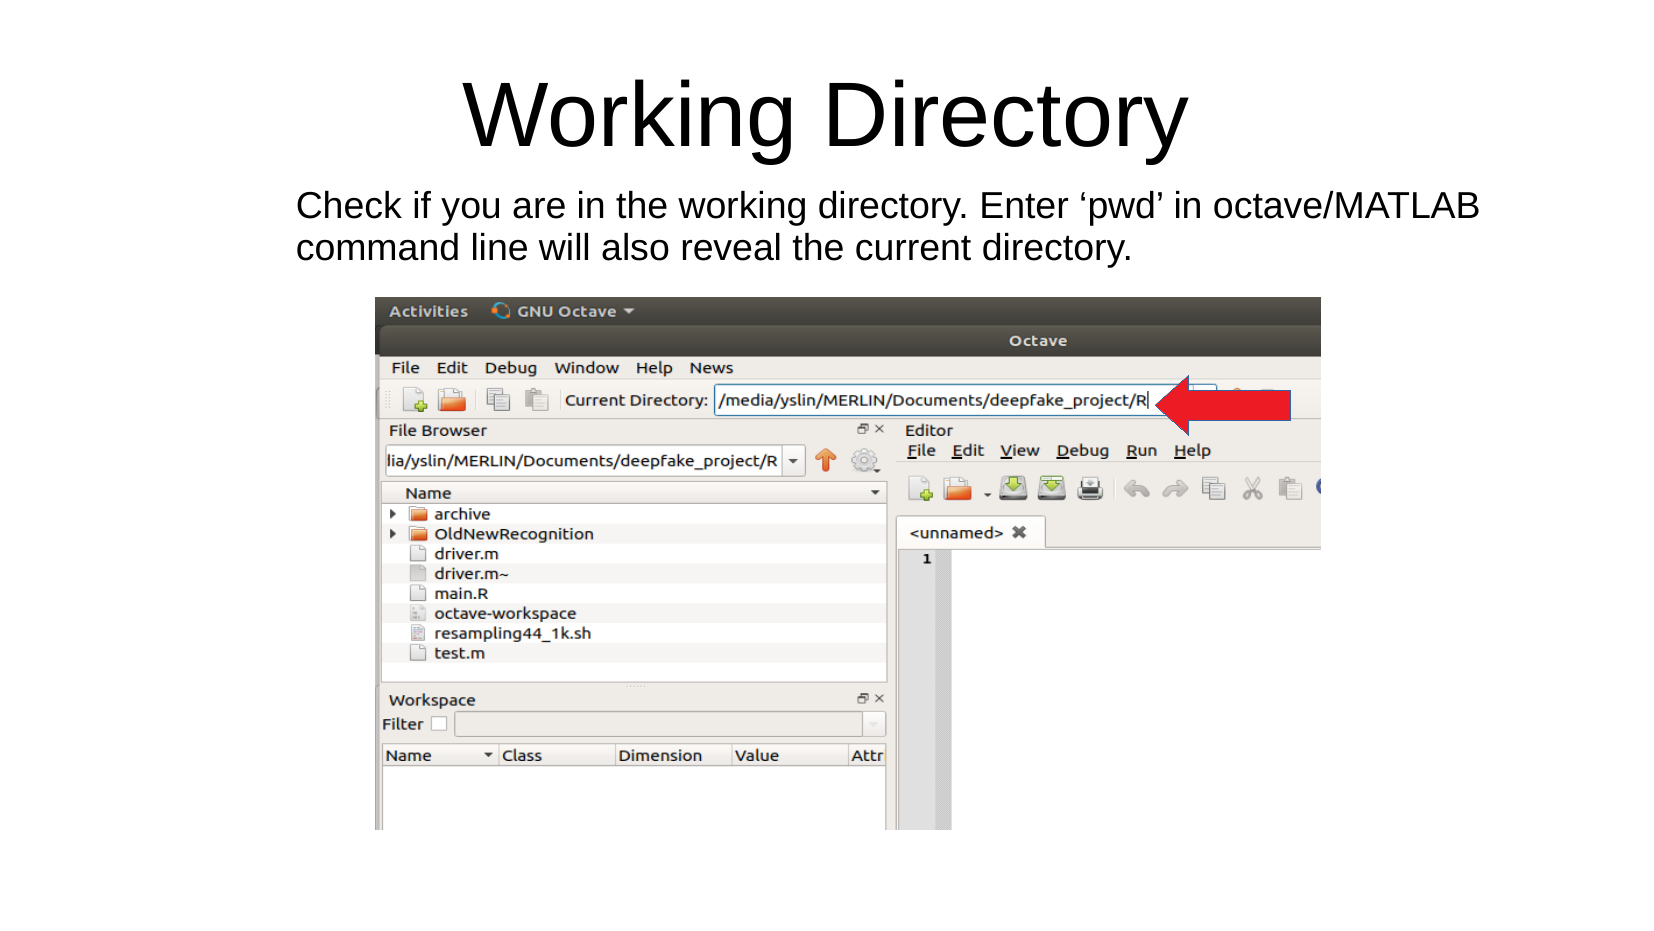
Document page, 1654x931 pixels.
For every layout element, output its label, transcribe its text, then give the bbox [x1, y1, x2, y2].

picture [375, 297, 1321, 830]
text_box [1155, 375, 1291, 436]
title Working Directory [82, 37, 1571, 193]
text_box Check if you are in the working directory. Enter ‘pwd’ in octave/MATLAB command line will also reveal the current directory. [281, 177, 1508, 277]
